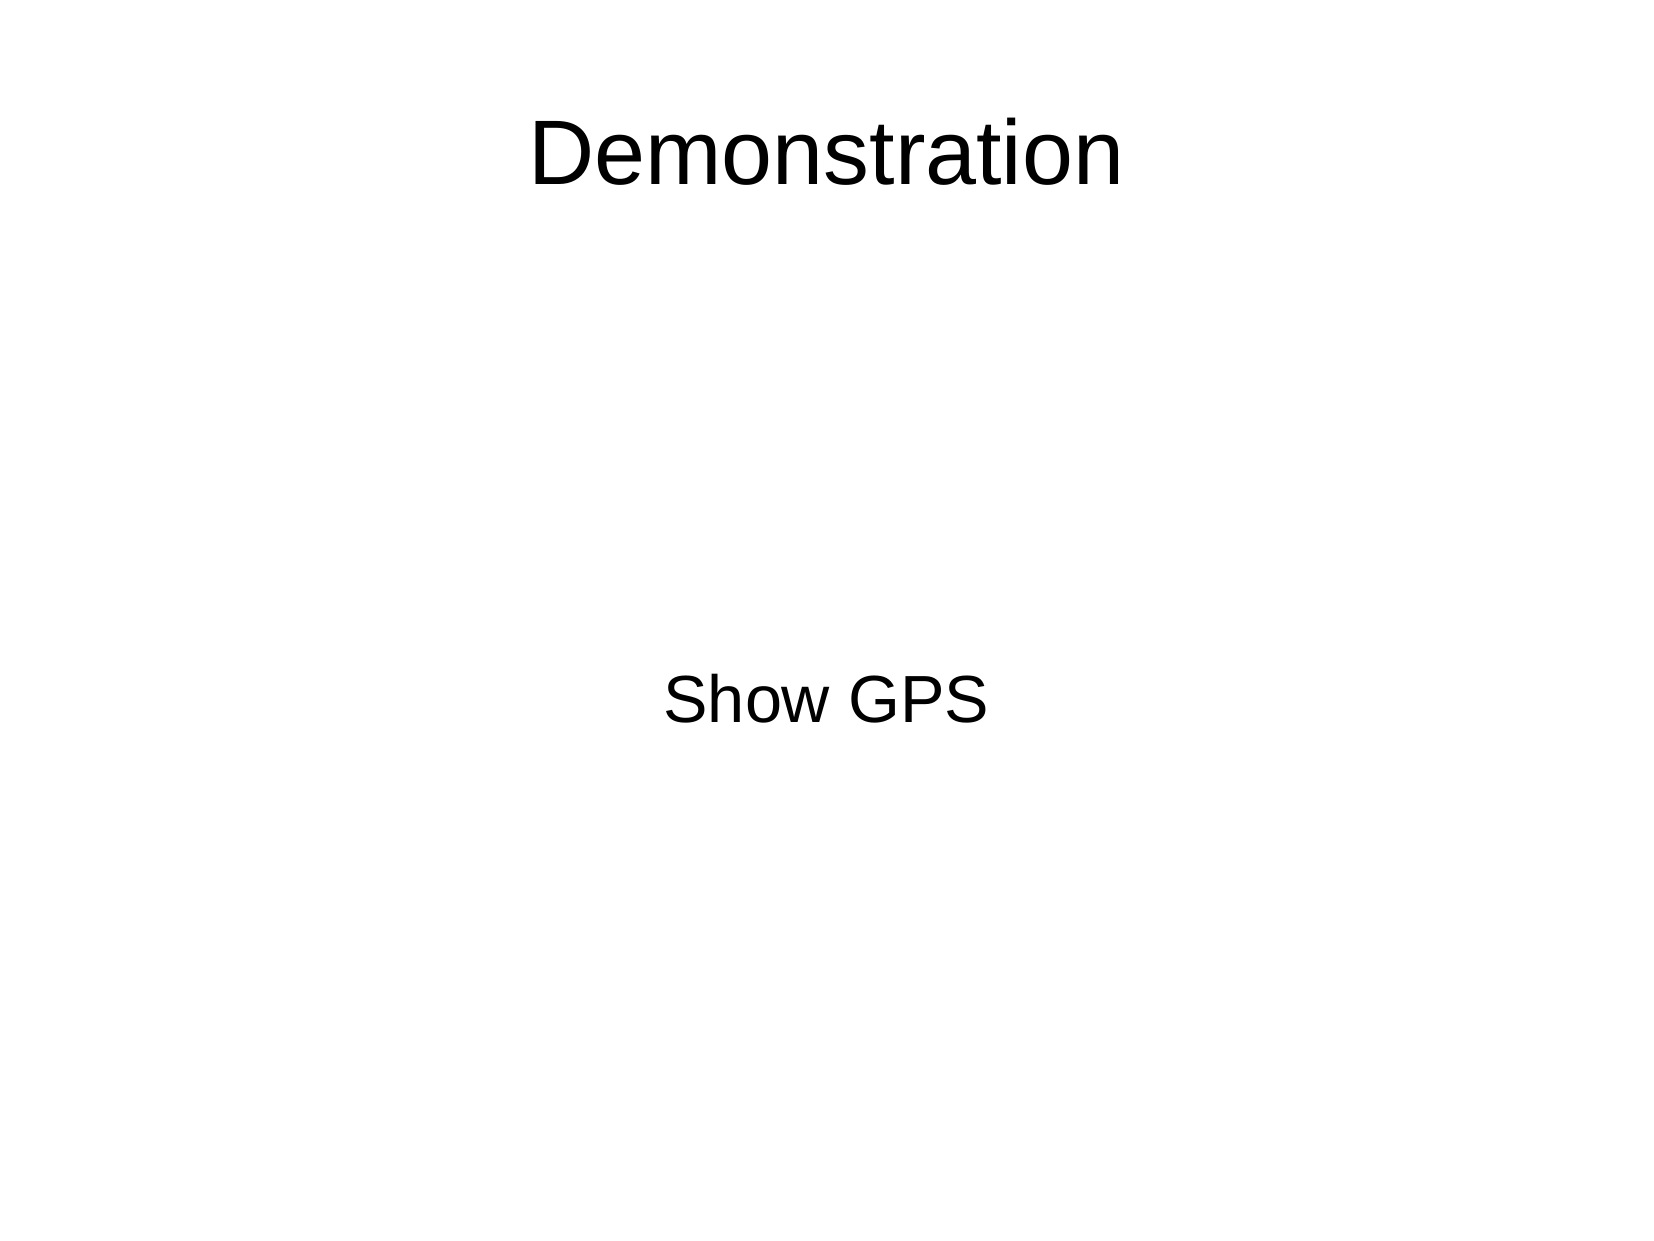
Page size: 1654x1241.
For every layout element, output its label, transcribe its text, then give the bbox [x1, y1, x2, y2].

subtitle Show GPS [82, 297, 1571, 1102]
title Demonstration [82, 49, 1571, 257]
